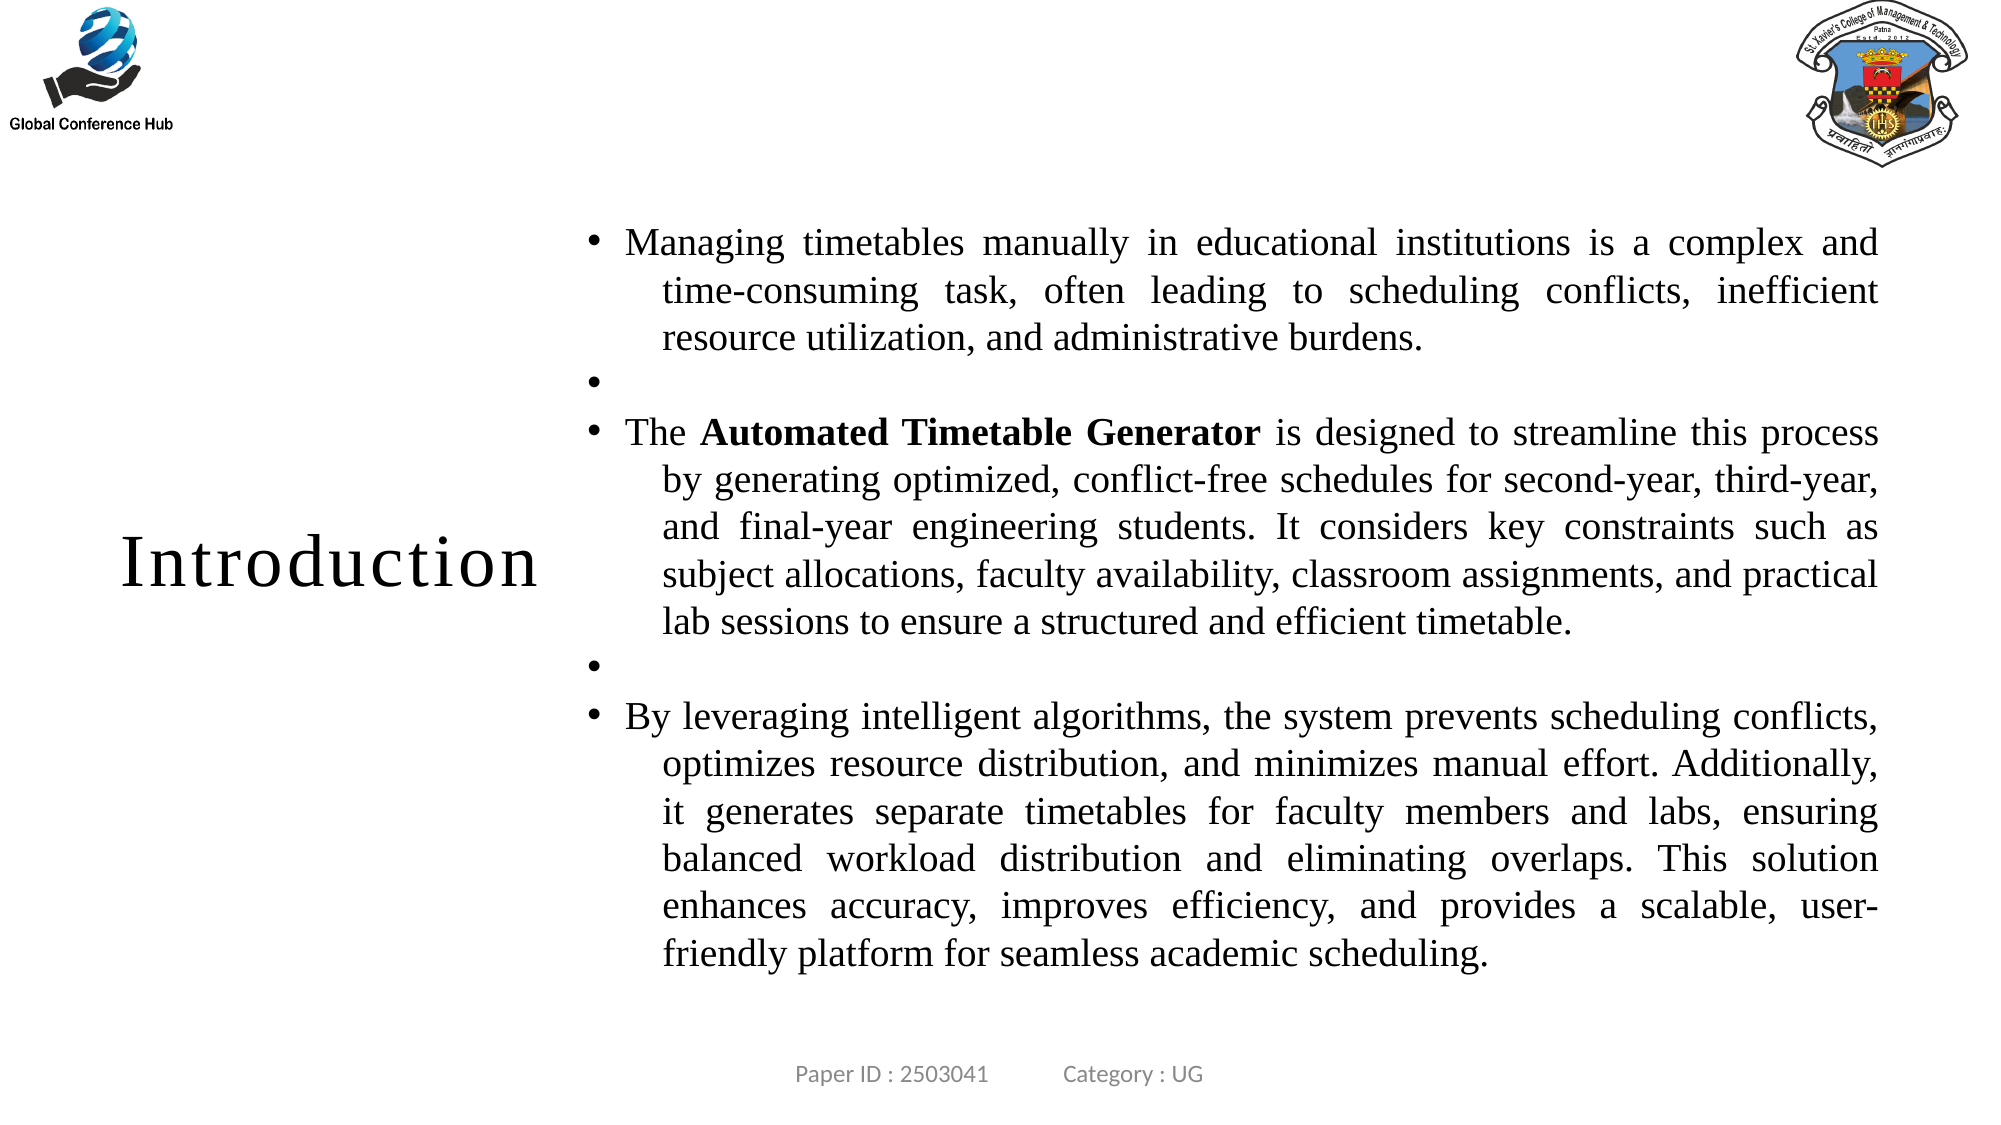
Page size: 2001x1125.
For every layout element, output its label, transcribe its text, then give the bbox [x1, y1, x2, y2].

list Managing timetables manually in educational institutions is a complex and time-consuming task, often leading to scheduling conflicts, inefficient resource utilization, and administrative burdens. The Automated Timetable Generator is designed to streamline this process by generating optimized, conflict-free schedules for second-year, third-year, and final-year engineering students. It considers key constraints such as subject allocations, faculty availability, classroom assignments, and practical lab sessions to ensure a structured and efficient timetable. By leveraging intelligent algorithms, the system prevents scheduling conflicts, optimizes resource distribution, and minimizes manual effort. Additionally, it generates separate timetables for faculty members and labs, ensuring balanced workload distribution and eliminating overlaps. This solution enhances accuracy, improves efficiency, and provides a scalable, user-friendly platform for seamless academic scheduling. [572, 203, 1896, 987]
title Introduction [105, 203, 572, 922]
text_box Paper ID : 2503041 Category : UG [662, 1042, 1338, 1103]
